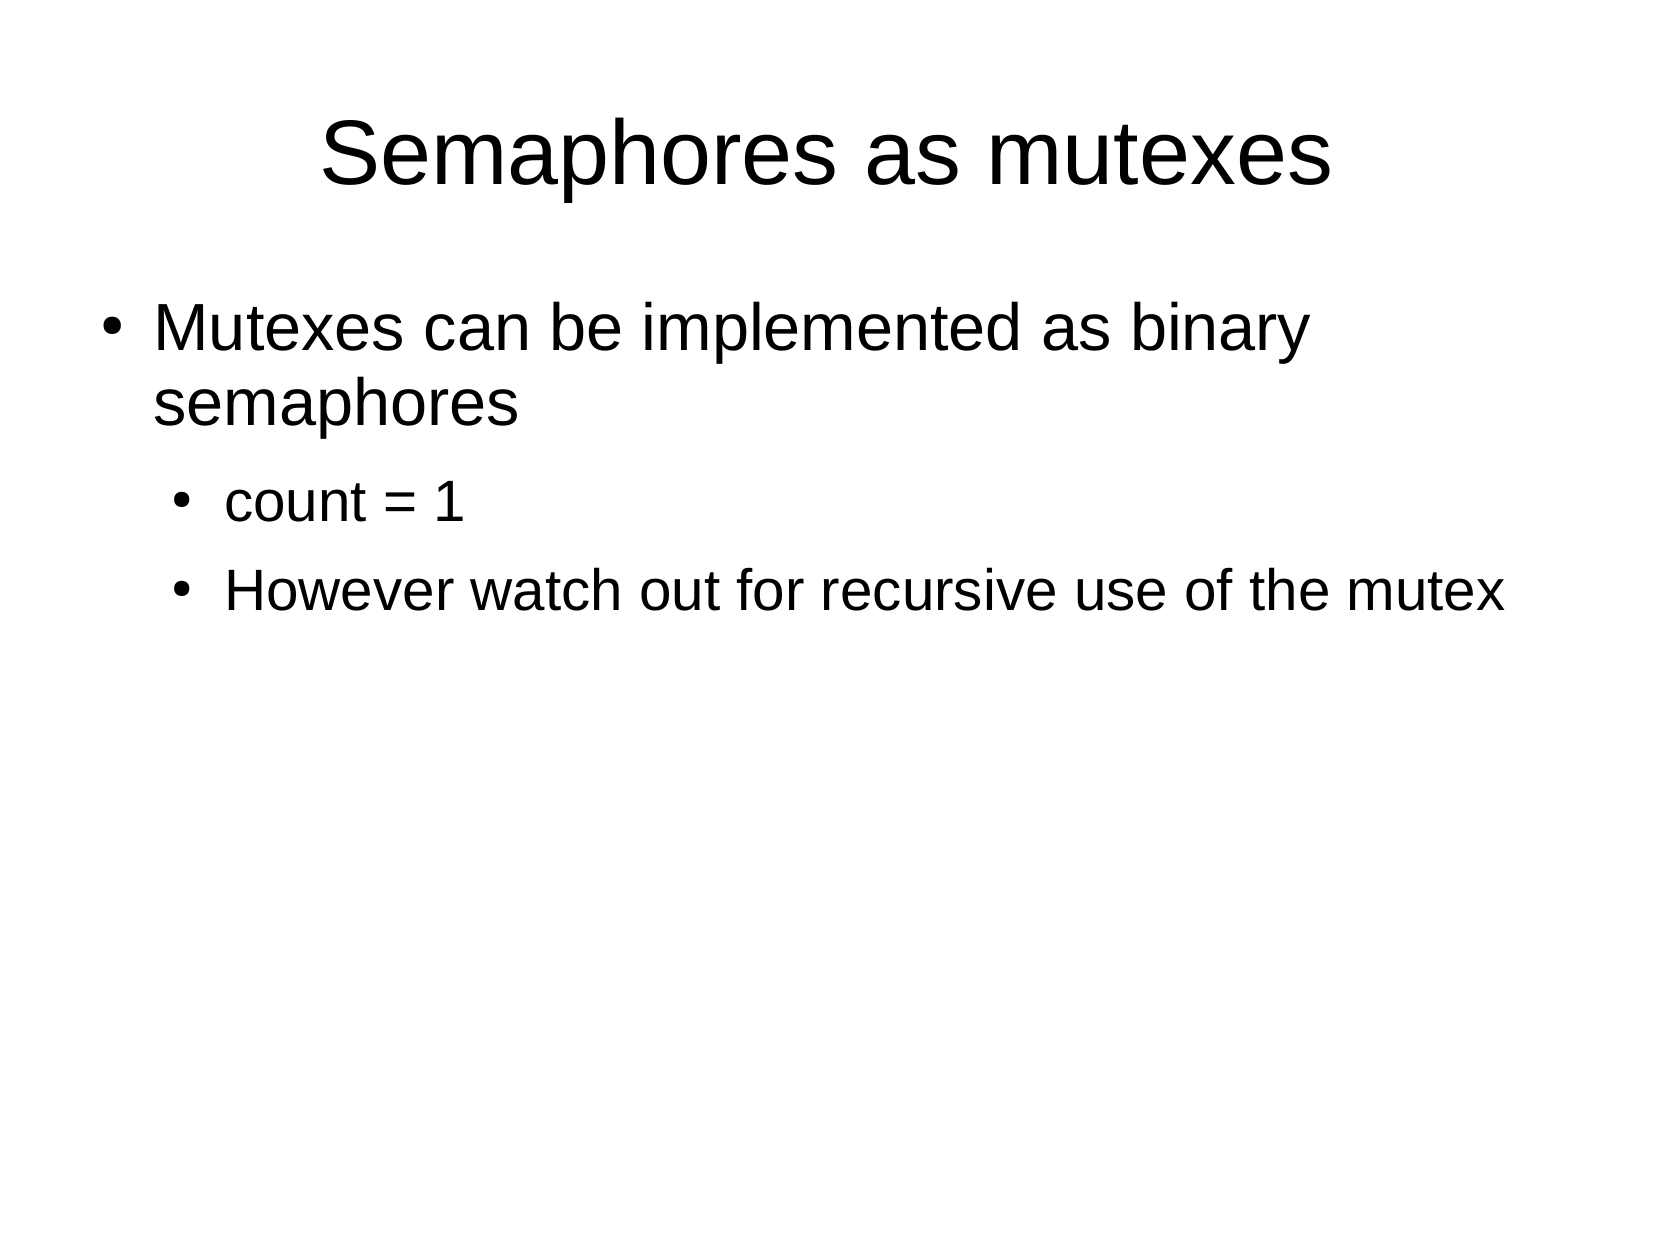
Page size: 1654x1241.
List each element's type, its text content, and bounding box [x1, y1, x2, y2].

list Mutexes can be implemented as binary semaphores count = 1 However watch out for recursive use of the mutex [82, 290, 1571, 1010]
title Semaphores as mutexes [82, 49, 1571, 257]
